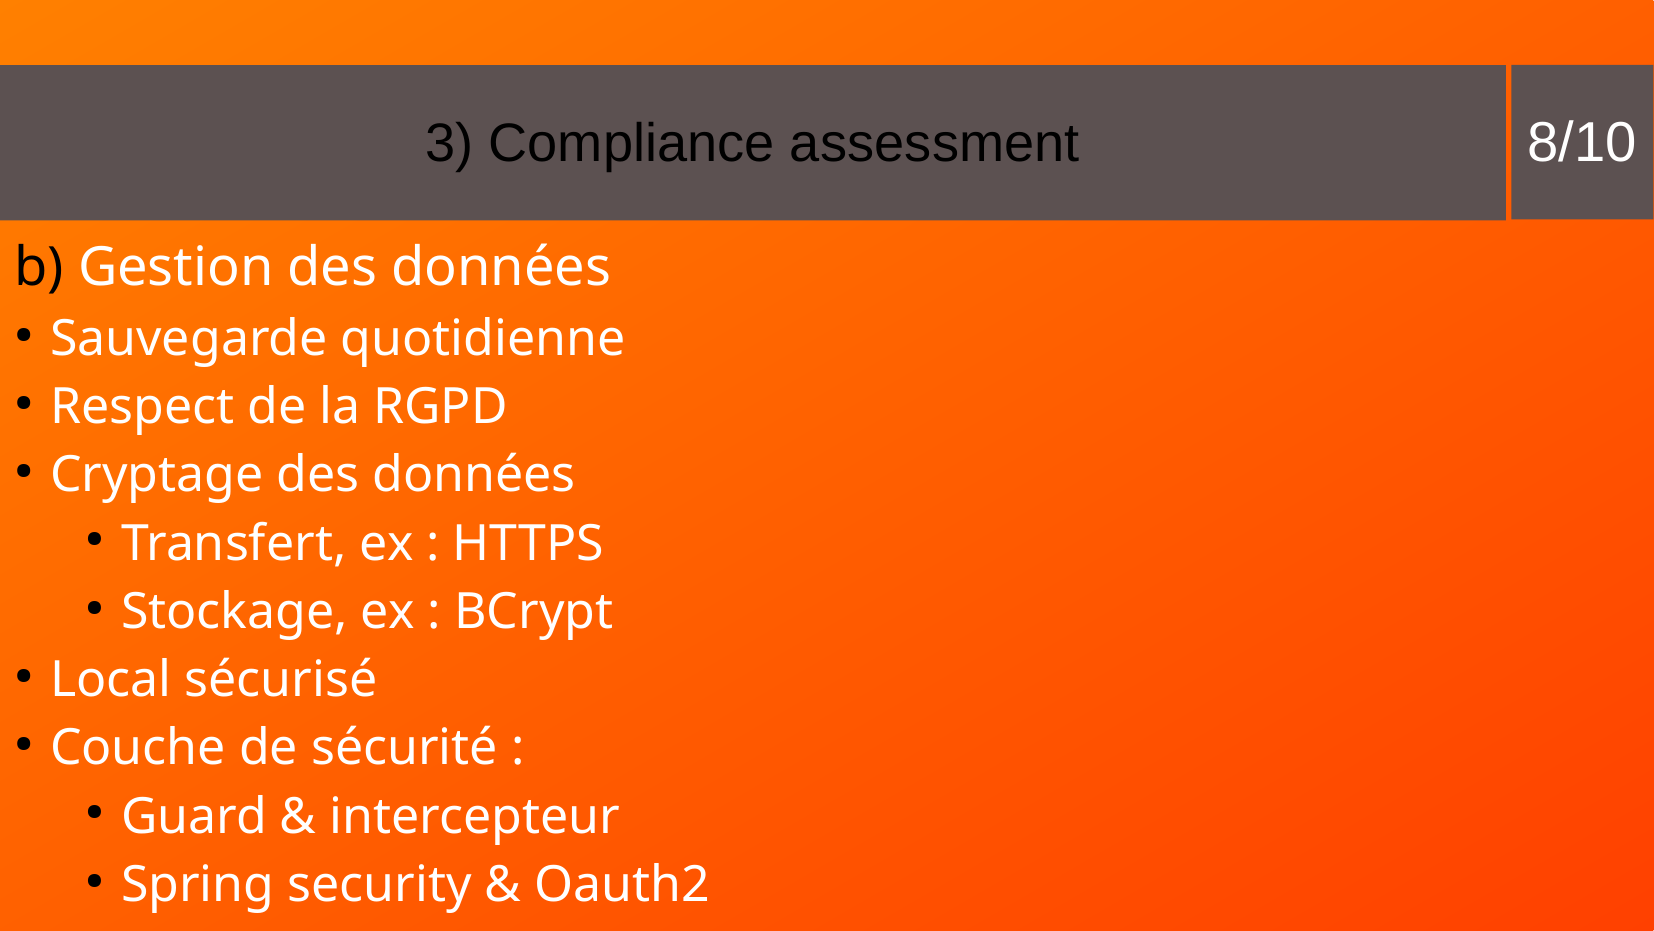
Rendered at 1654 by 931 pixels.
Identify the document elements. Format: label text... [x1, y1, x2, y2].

text_box 8/10 [1511, 64, 1654, 220]
title Compliance assessment [0, 65, 1506, 220]
text_box Gestion des données Sauvegarde quotidienne Respect de la RGPD Cryptage des données Transfert, ex : HTTPS Stockage, ex : BCrypt Local sécurisé Couche de sécurité : Guard & intercepteur Spring security & Oauth2 [0, 220, 1654, 931]
